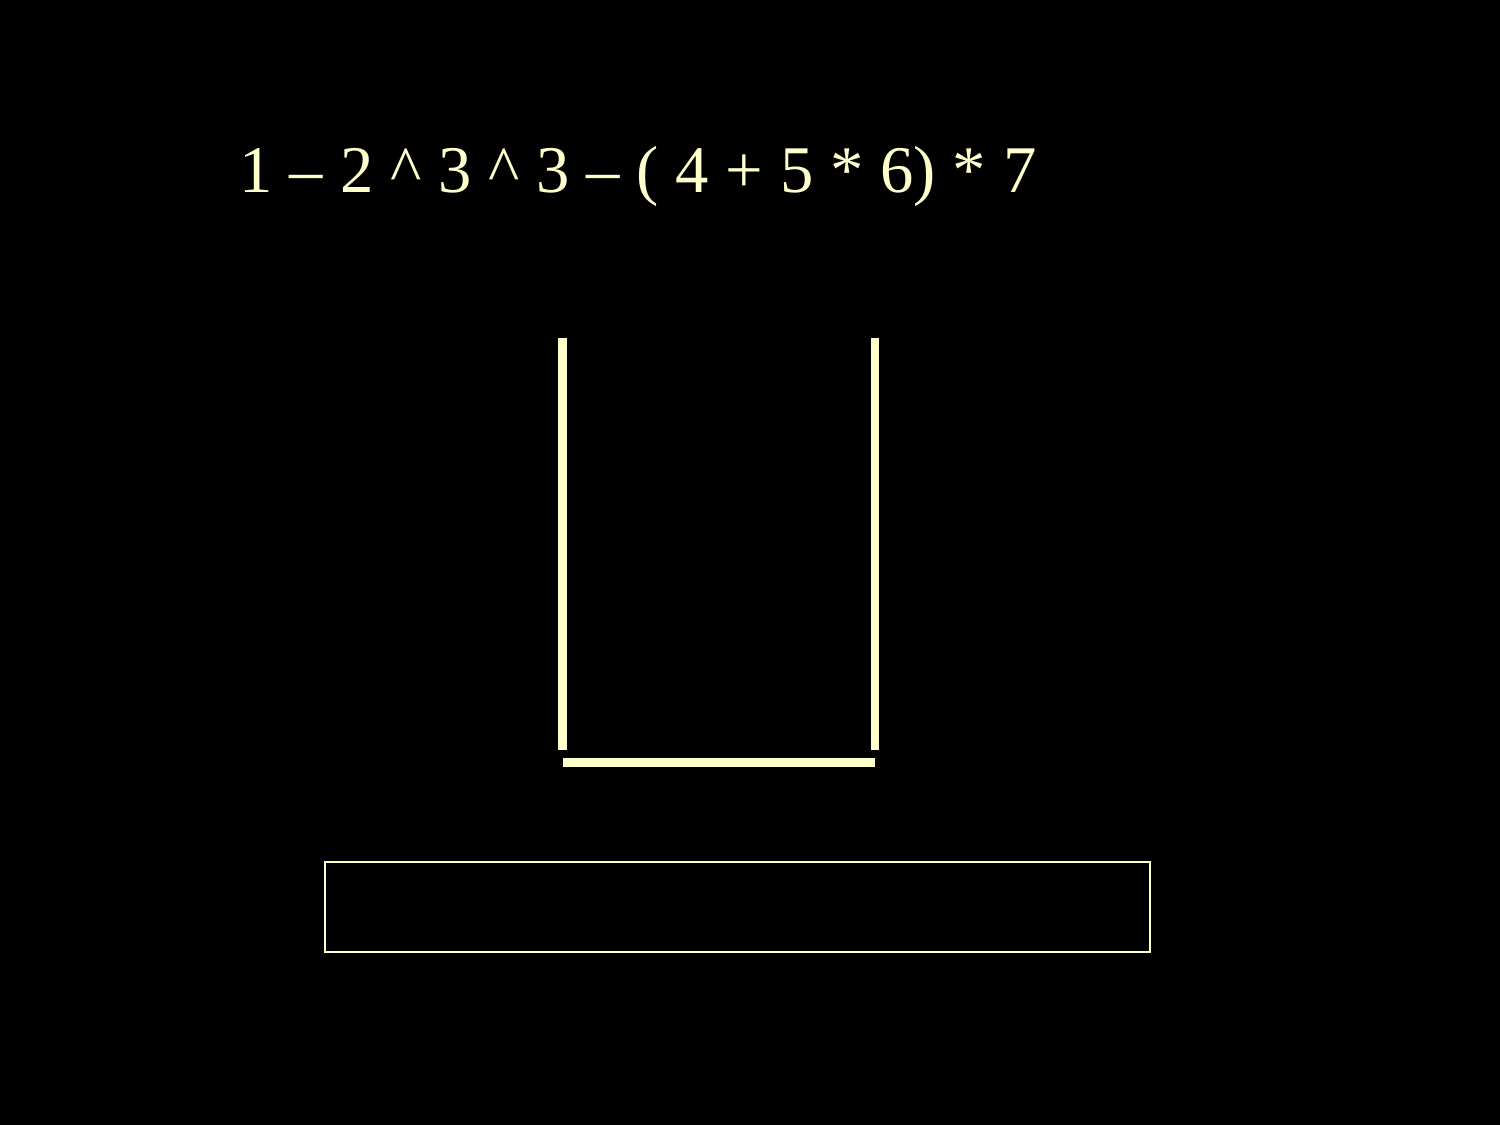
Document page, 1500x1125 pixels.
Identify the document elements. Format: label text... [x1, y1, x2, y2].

text_box 1 – 2 ^ 3 ^ 3 – ( 4 + 5 * 6) * 7 [224, 124, 1238, 215]
